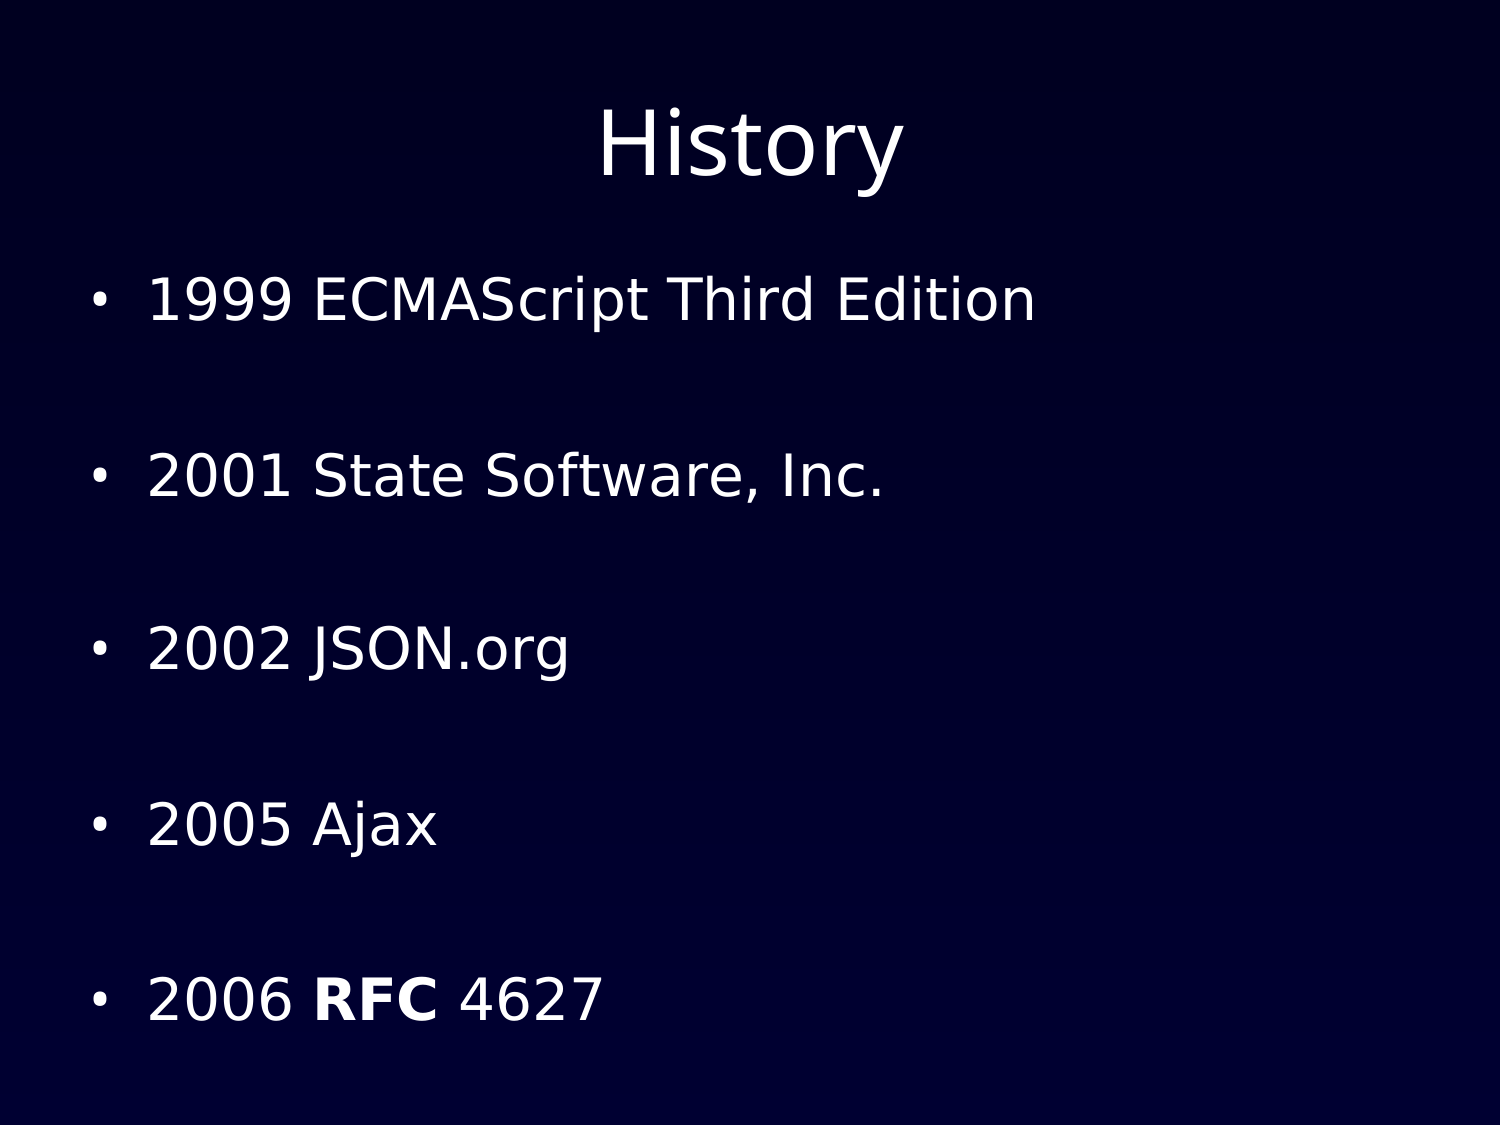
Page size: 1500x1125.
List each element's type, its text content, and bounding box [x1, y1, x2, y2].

list 1999 ECMAScript Third Edition 2001 State Software, Inc. 2002 JSON.org 2005 Ajax 2006 RFC 4627 [75, 262, 1426, 1101]
title History [75, 45, 1426, 233]
